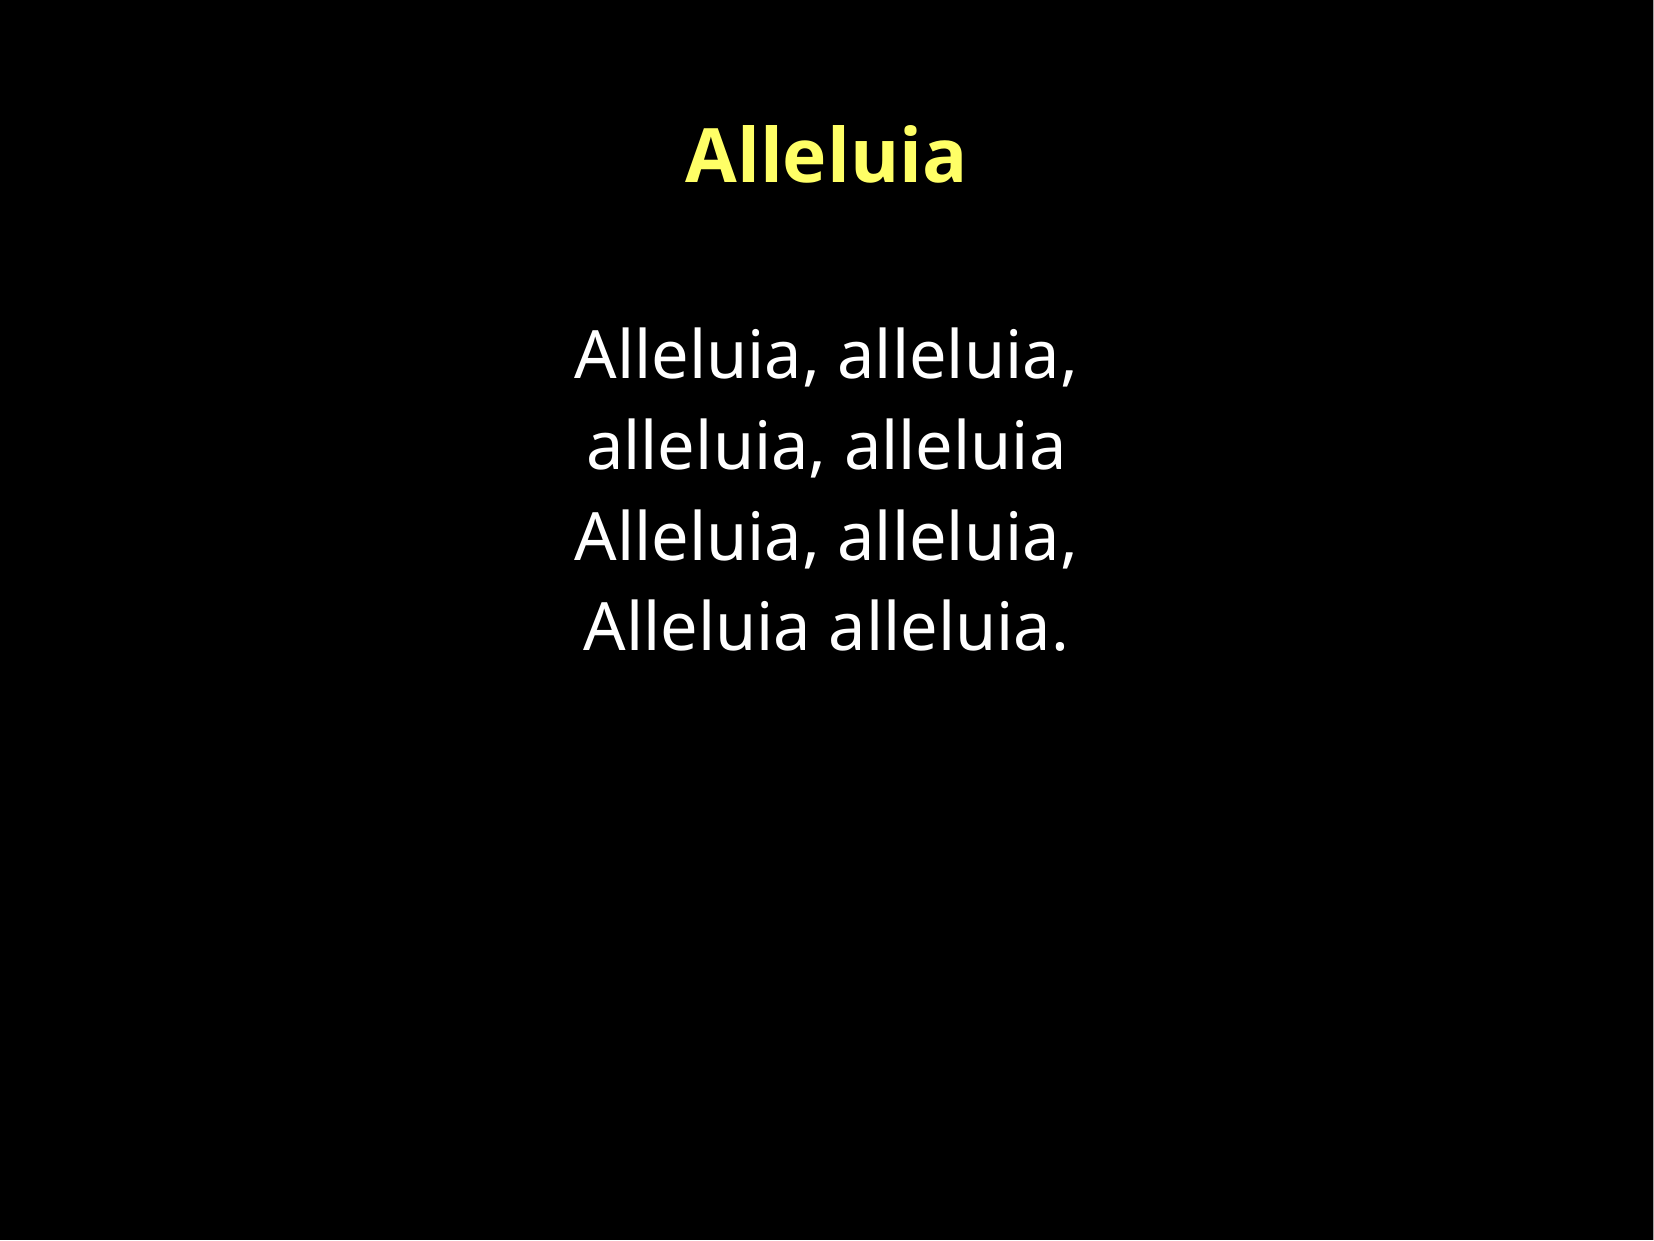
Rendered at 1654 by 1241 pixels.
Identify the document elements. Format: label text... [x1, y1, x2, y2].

list Alleluia, alleluia, alleluia, alleluia Alleluia, alleluia, Alleluia alleluia. [0, 307, 1654, 1241]
title Alleluia [82, 49, 1571, 257]
